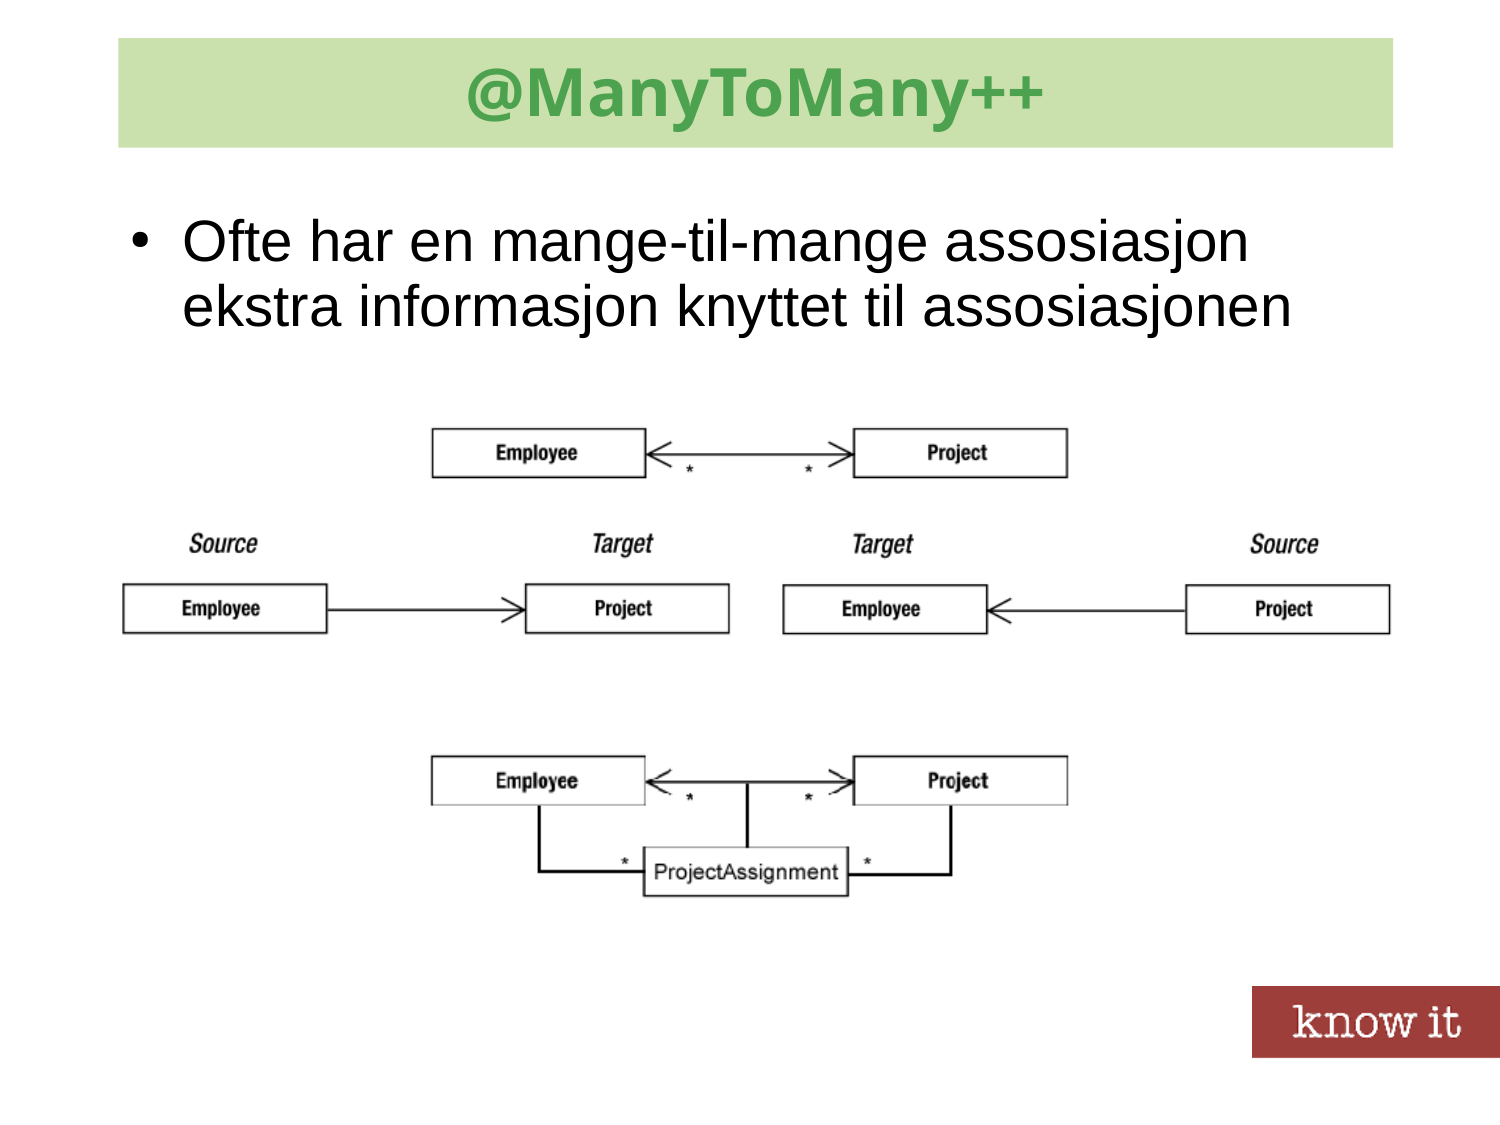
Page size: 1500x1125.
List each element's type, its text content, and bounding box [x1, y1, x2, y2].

picture [116, 528, 735, 642]
picture [780, 526, 1393, 640]
list Ofte har en mange-til-mange assosiasjon ekstra informasjon knyttet til assosiasjonen [112, 208, 1371, 338]
picture [1252, 986, 1500, 1058]
text_box @ManyToMany++ [118, 38, 1394, 148]
picture [424, 420, 1074, 484]
picture [430, 748, 1070, 900]
